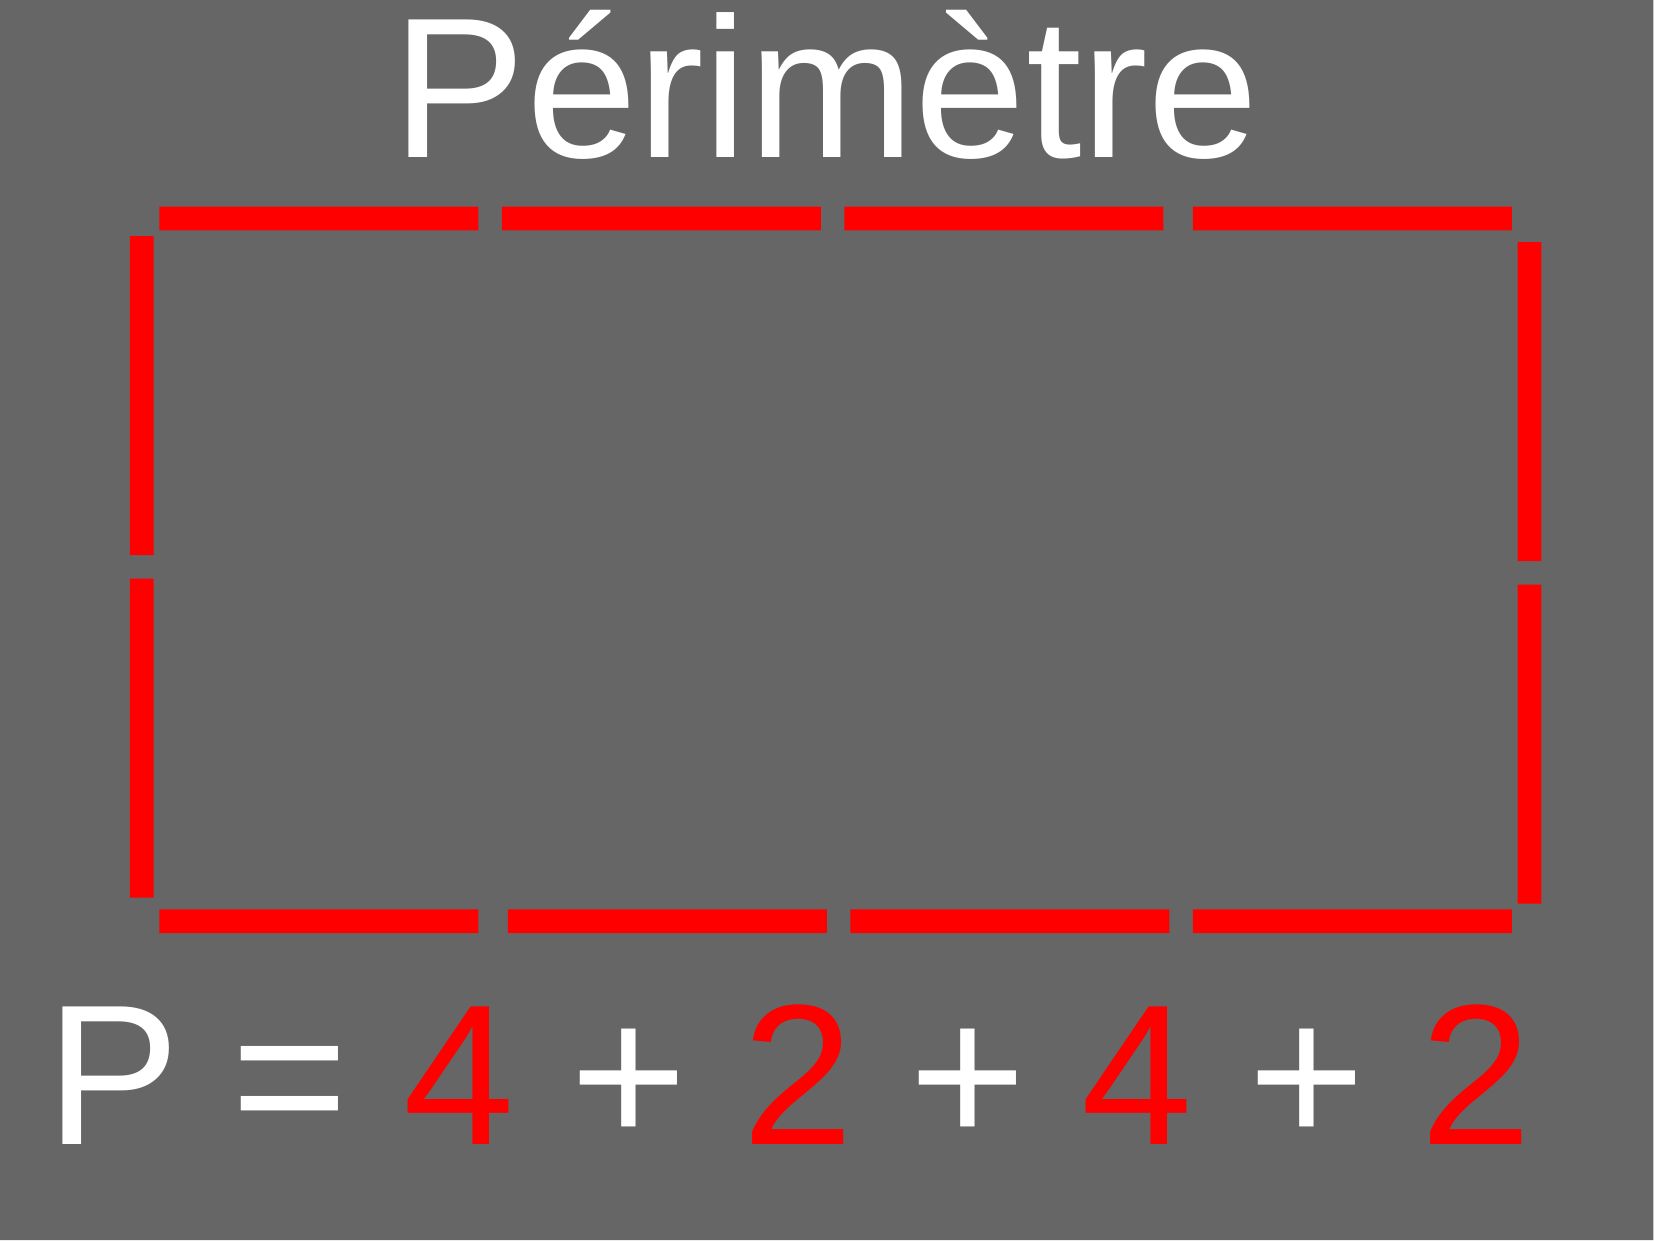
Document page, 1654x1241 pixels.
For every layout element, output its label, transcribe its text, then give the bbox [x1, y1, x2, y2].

title P = 4 + 2 + 4 + 2 [46, 851, 1654, 1241]
title Périmètre [353, 0, 1300, 219]
text_box [0, 0, 1654, 1241]
